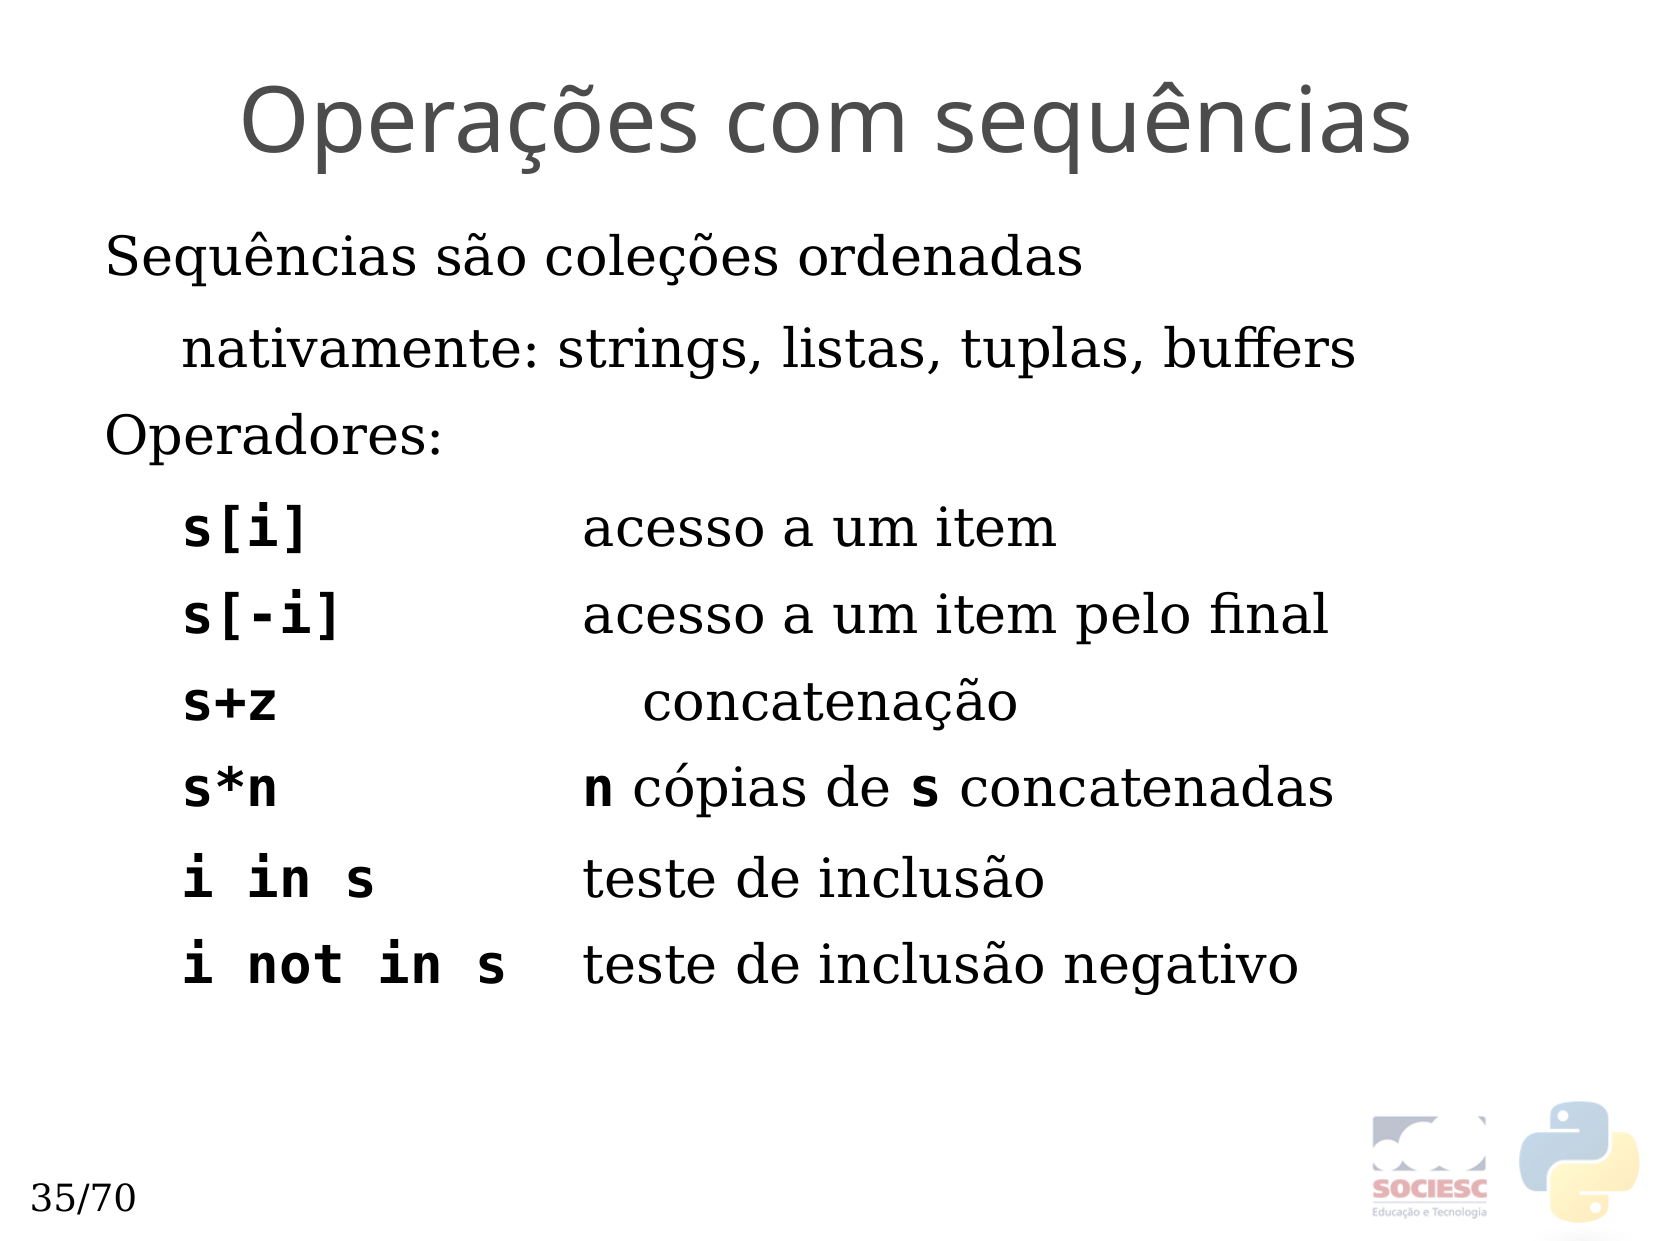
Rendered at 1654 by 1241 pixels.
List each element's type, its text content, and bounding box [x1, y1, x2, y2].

title Operações com sequências [82, 13, 1571, 222]
list Sequências são coleções ordenadas nativamente: strings, listas, tuplas, buffers Operadores: s[i] acesso a um item s[-i] acesso a um item pelo final s+z concatenação s*n n cópias de s concatenadas i in s teste de inclusão i not in s teste de inclusão negativo [86, 225, 1576, 1088]
picture [1340, 1084, 1654, 1241]
